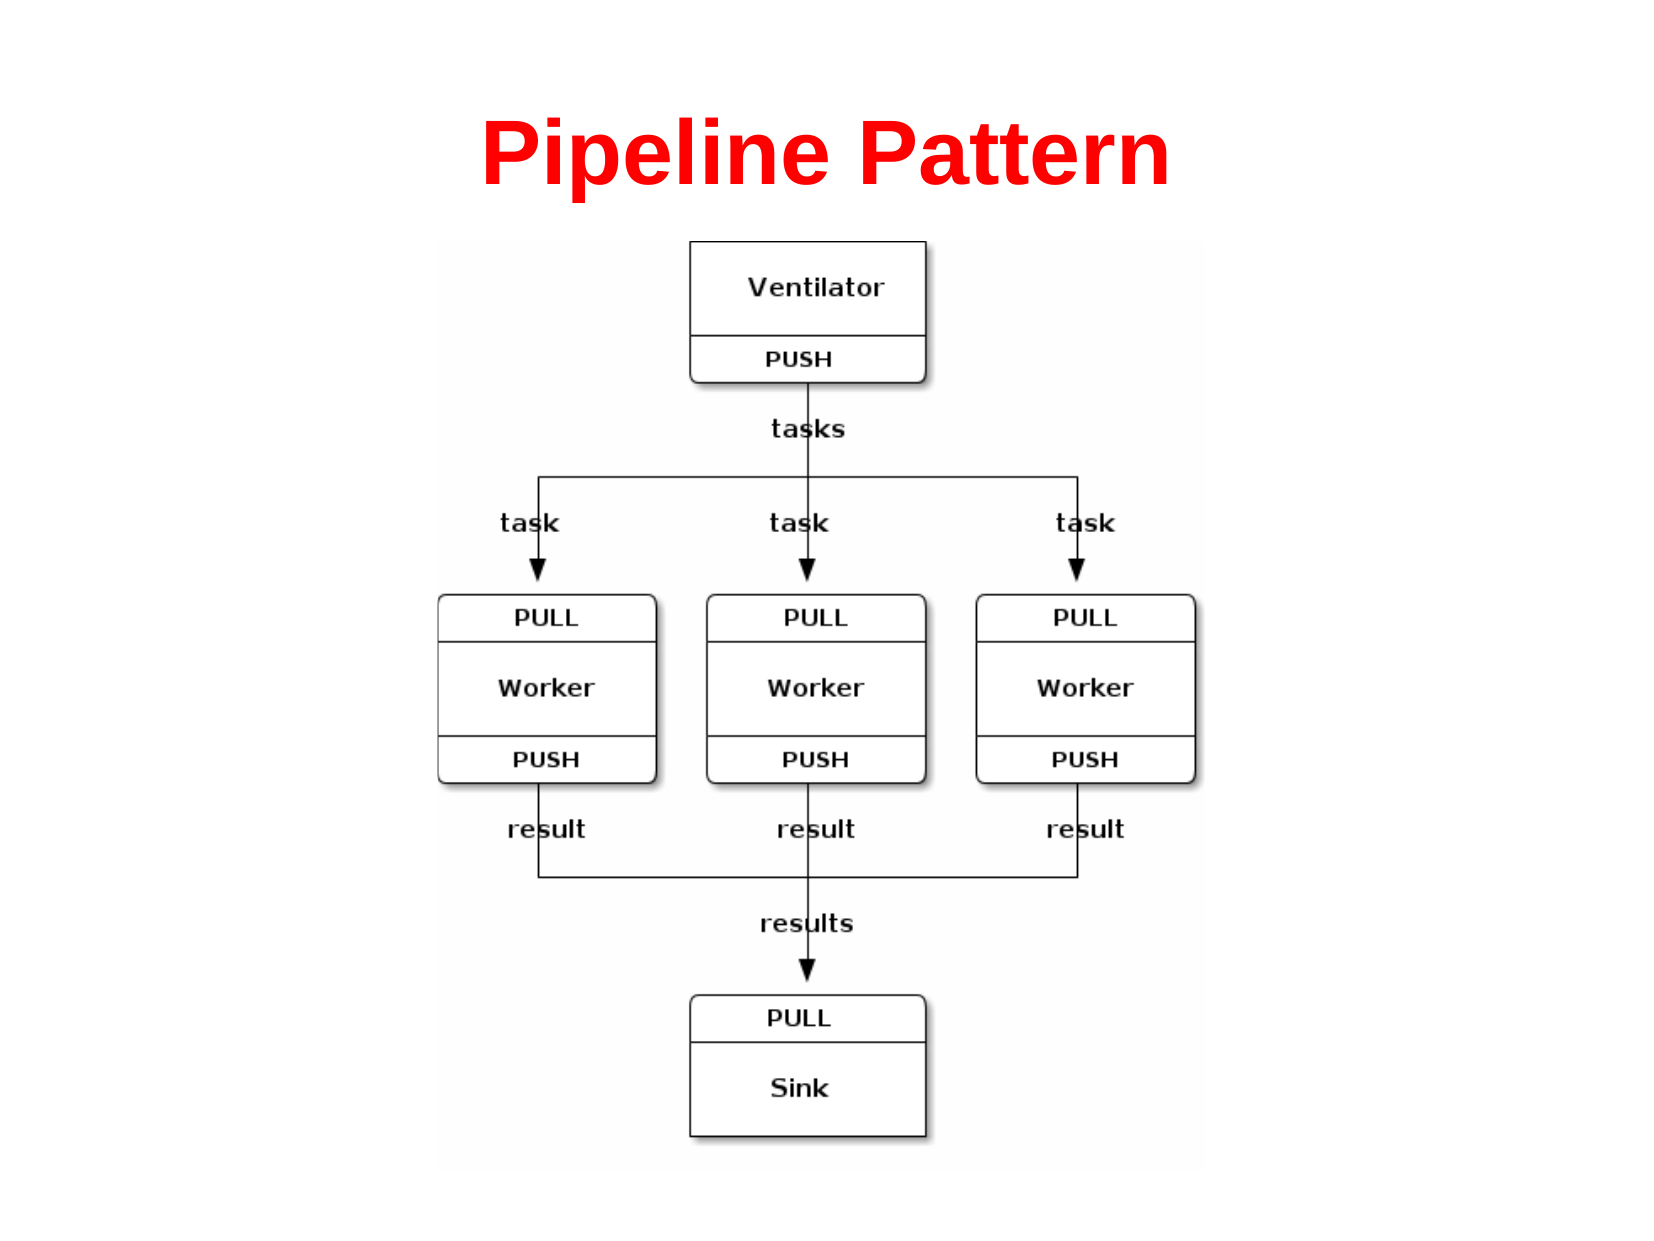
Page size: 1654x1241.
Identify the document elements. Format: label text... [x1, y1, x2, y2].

title Pipeline Pattern [82, 49, 1571, 257]
picture [437, 241, 1205, 1172]
